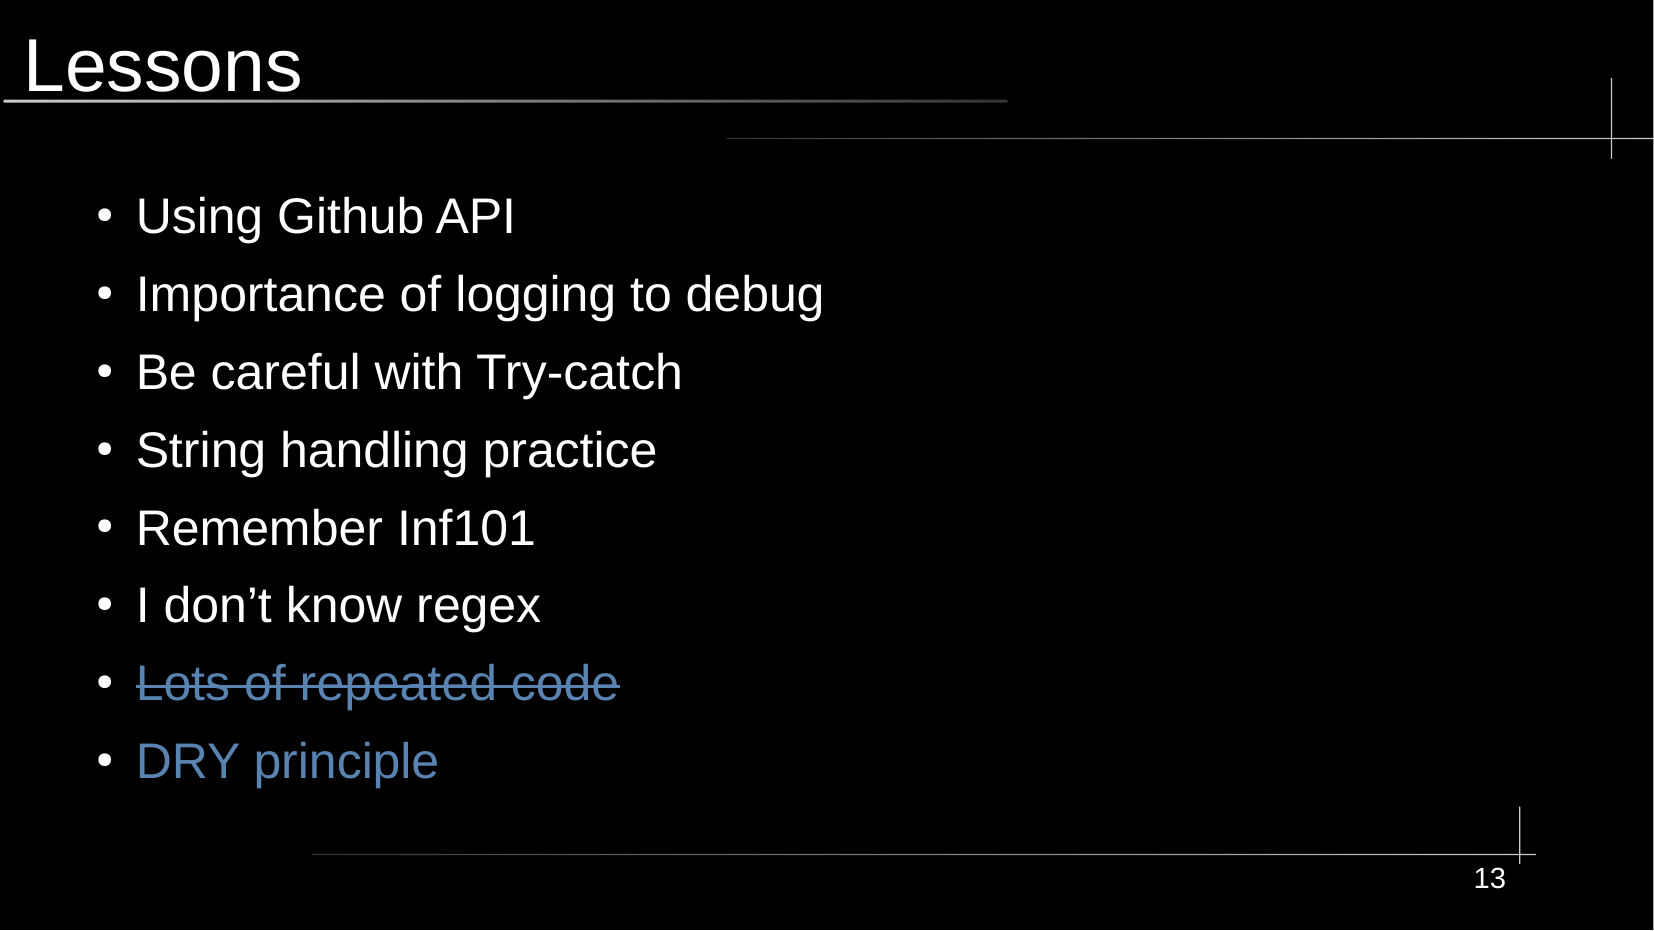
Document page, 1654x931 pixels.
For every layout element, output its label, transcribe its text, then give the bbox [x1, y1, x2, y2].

title Lessons [23, 11, 1589, 119]
list Using Github API Importance of logging to debug Be careful with Try-catch String handling practice Remember Inf101 I don’t know regex Lots of repeated code DRY principle [82, 188, 1571, 798]
